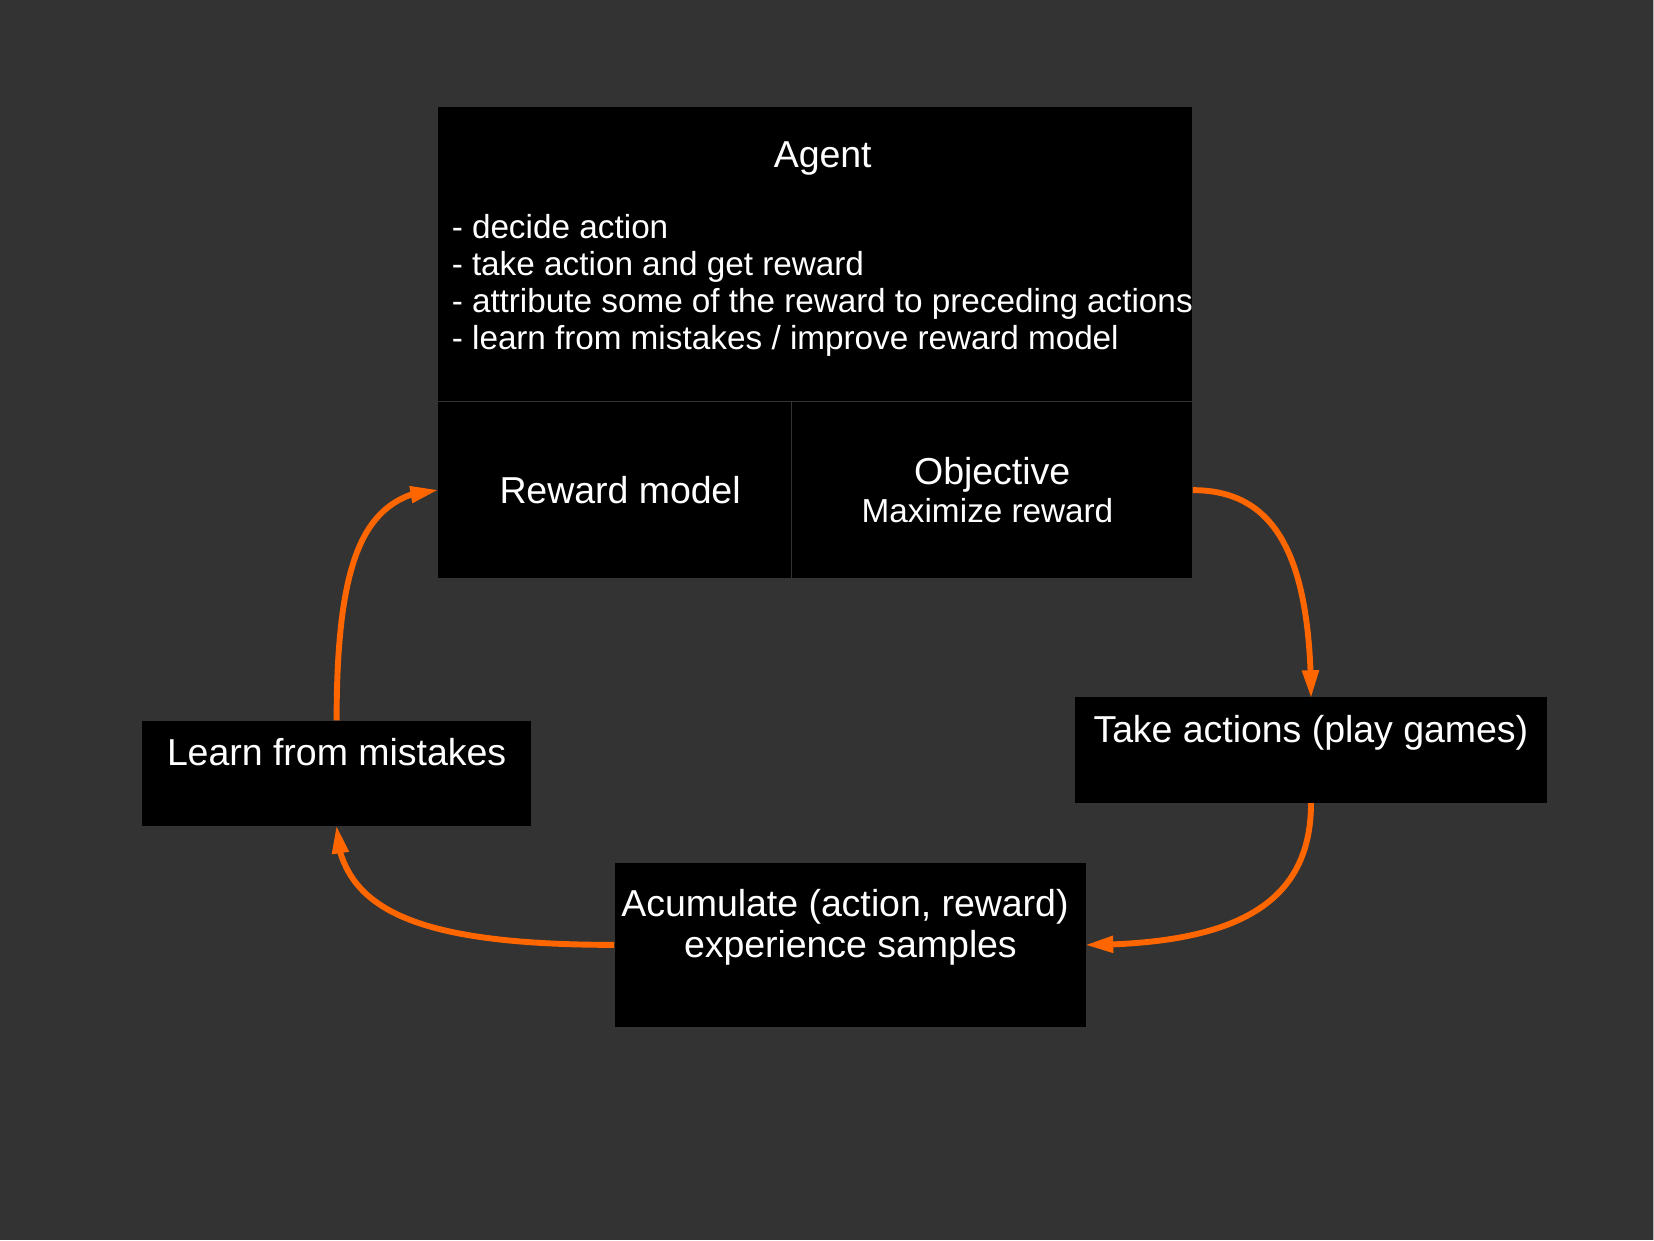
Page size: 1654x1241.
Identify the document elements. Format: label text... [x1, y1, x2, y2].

text_box Objective Maximize reward [791, 401, 1193, 579]
text_box Acumulate (action, reward) experience samples [614, 862, 1087, 1028]
text_box Take actions (play games) [1074, 696, 1548, 804]
text_box Agent - decide action - take action and get reward - attribute some of the reward to preceding actions - learn from mistakes / improve reward model [437, 106, 1193, 401]
text_box Reward model [437, 401, 791, 579]
text_box Learn from mistakes [141, 720, 532, 827]
